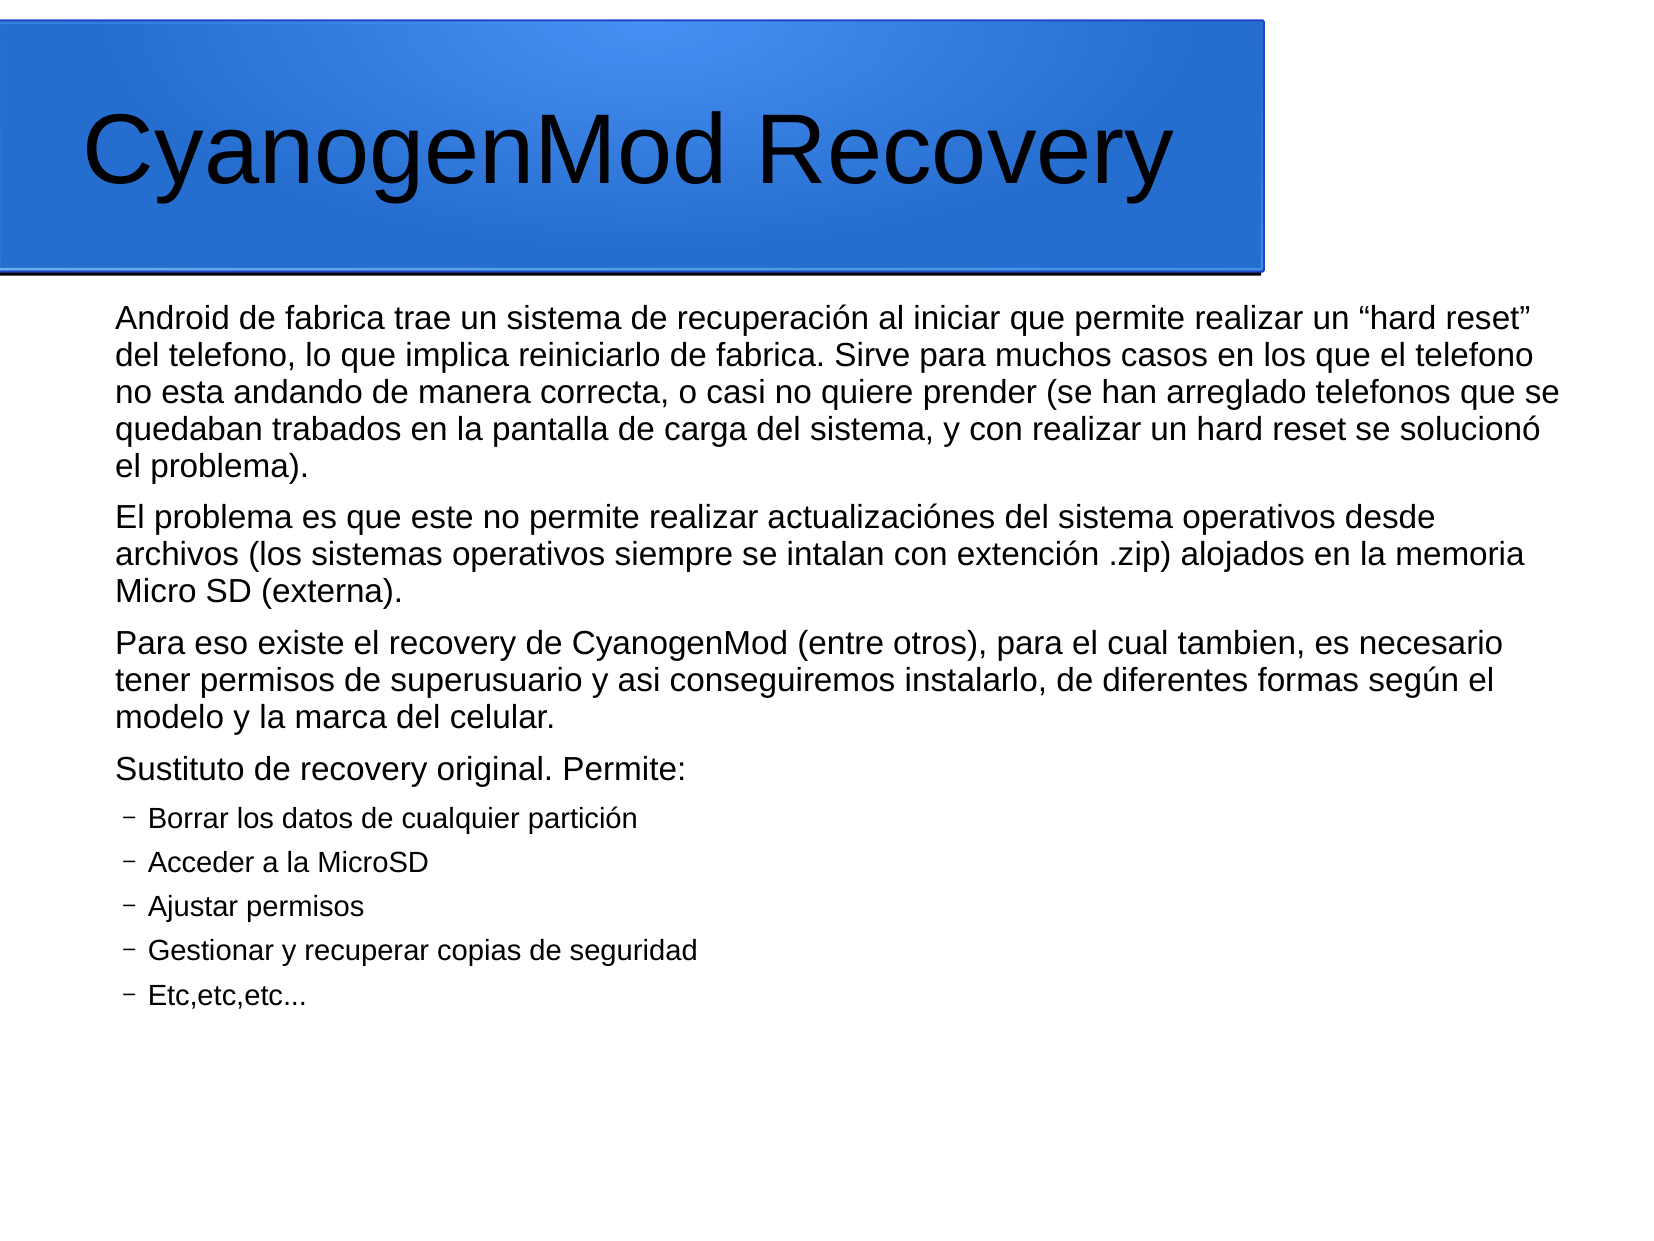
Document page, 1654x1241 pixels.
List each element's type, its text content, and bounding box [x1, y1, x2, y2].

title CyanogenMod Recovery [82, 47, 1235, 252]
list Android de fabrica trae un sistema de recuperación al iniciar que permite realizar un “hard reset” del telefono, lo que implica reiniciarlo de fabrica. Sirve para muchos casos en los que el telefono no esta andando de manera correcta, o casi no quiere prender (se han arreglado telefonos que se quedaban trabados en la pantalla de carga del sistema, y con realizar un hard reset se solucionó el problema). El problema es que este no permite realizar actualizaciónes del sistema operativos desde archivos (los sistemas operativos siempre se intalan con extención .zip) alojados en la memoria Micro SD (externa). Para eso existe el recovery de CyanogenMod (entre otros), para el cual tambien, es necesario tener permisos de superusuario y asi conseguiremos instalarlo, de diferentes formas según el modelo y la marca del celular. Sustituto de recovery original. Permite: Borrar los datos de cualquier partición Acceder a la MicroSD Ajustar permisos Gestionar y recuperar copias de seguridad Etc,etc,etc... [82, 299, 1571, 1019]
